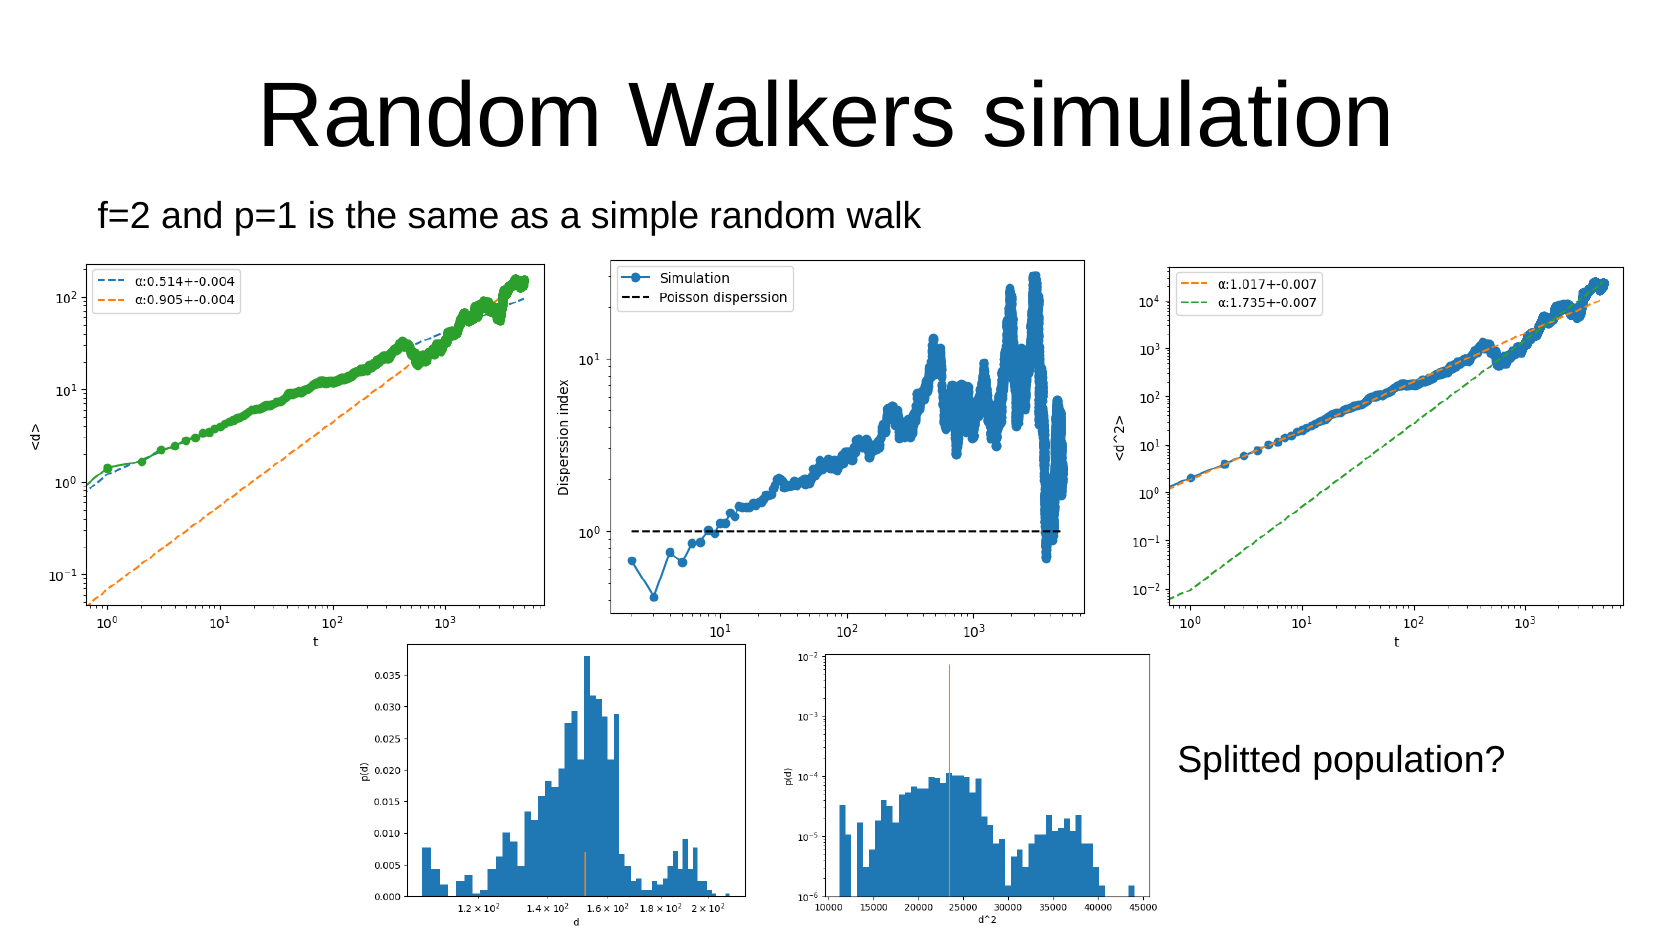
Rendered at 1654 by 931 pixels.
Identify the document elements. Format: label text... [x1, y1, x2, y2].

text_box Splitted population? [1162, 730, 1613, 788]
text_box f=2 and p=1 is the same as a simple random walk [82, 187, 1163, 245]
picture [19, 250, 1632, 931]
title Random Walkers simulation [82, 37, 1571, 193]
